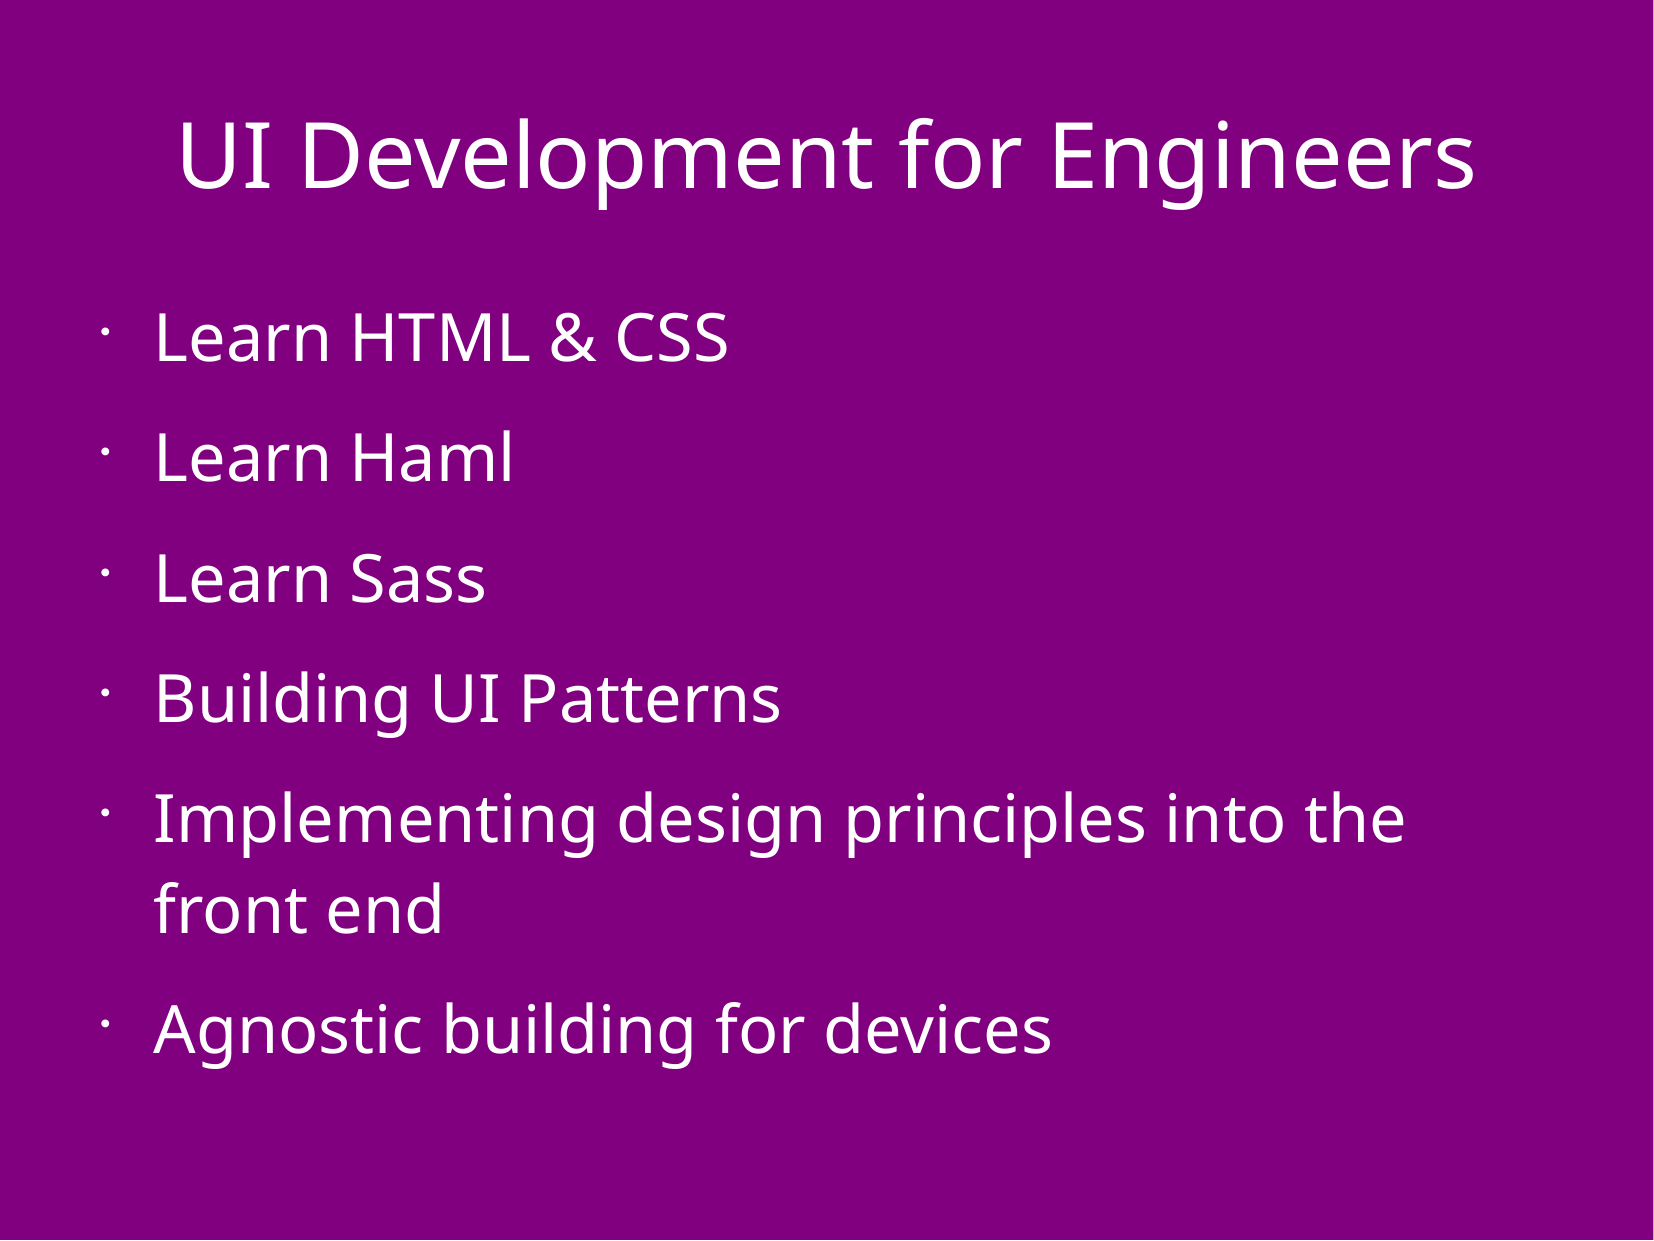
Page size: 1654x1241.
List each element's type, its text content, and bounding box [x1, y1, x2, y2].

title UI Development for Engineers [82, 49, 1571, 257]
list Learn HTML & CSS Learn Haml Learn Sass Building UI Patterns Implementing design principles into the front end Agnostic building for devices [82, 290, 1571, 1109]
